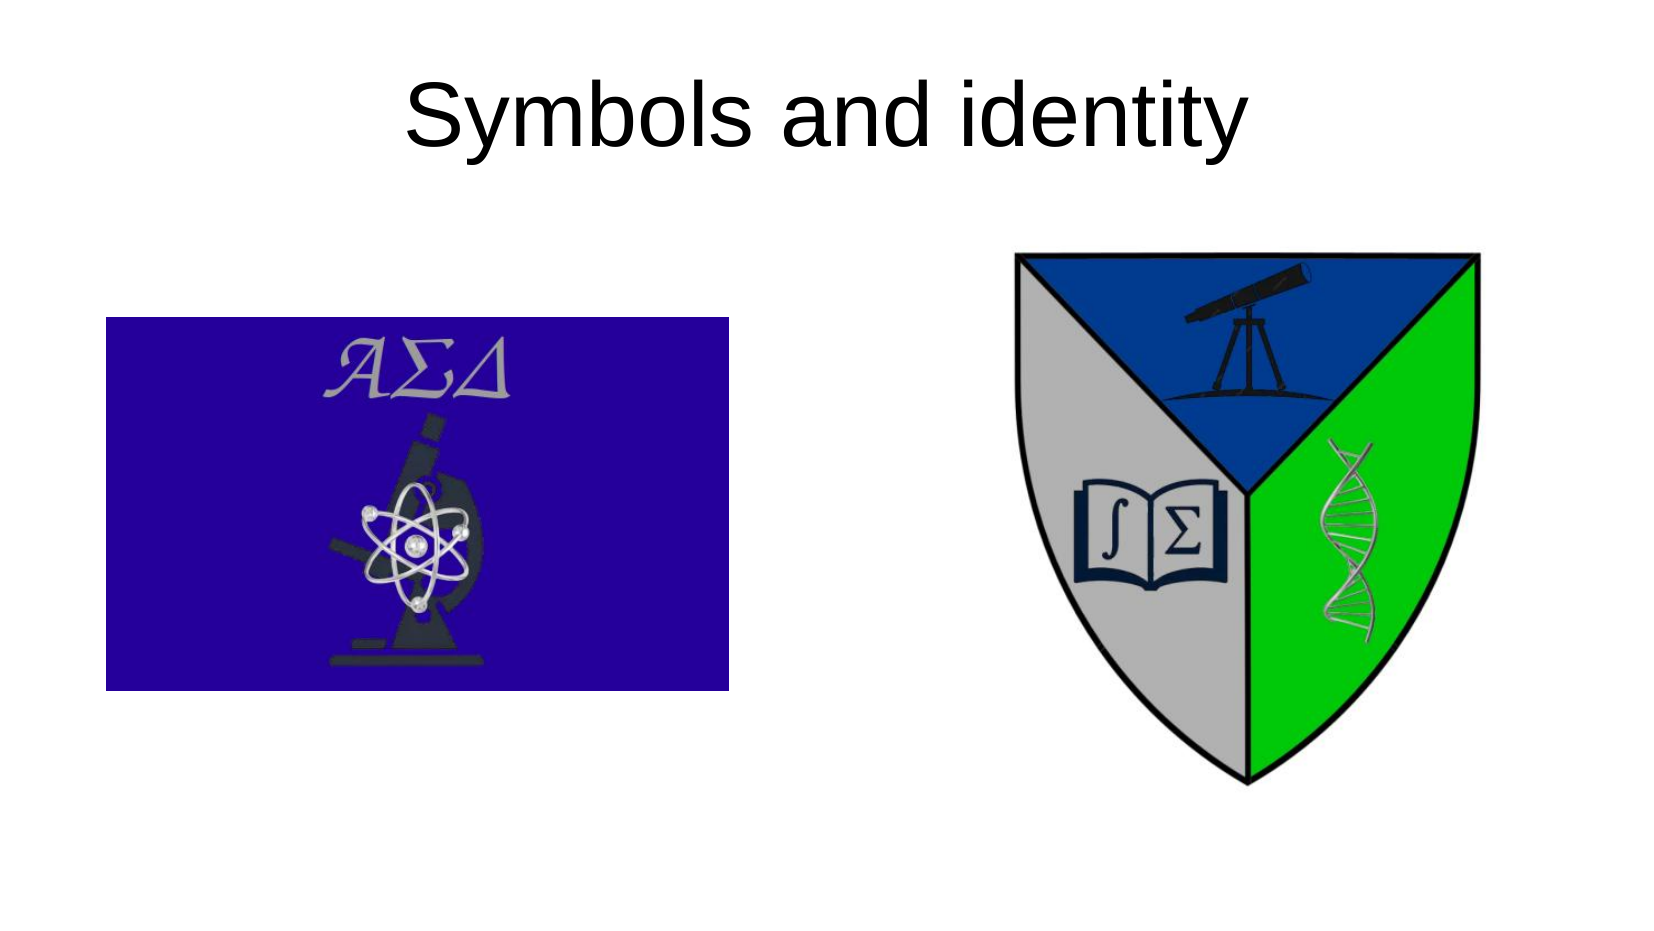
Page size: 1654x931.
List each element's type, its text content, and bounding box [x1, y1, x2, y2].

picture [931, 192, 1565, 827]
title Symbols and identity [82, 37, 1571, 193]
picture [106, 317, 729, 692]
